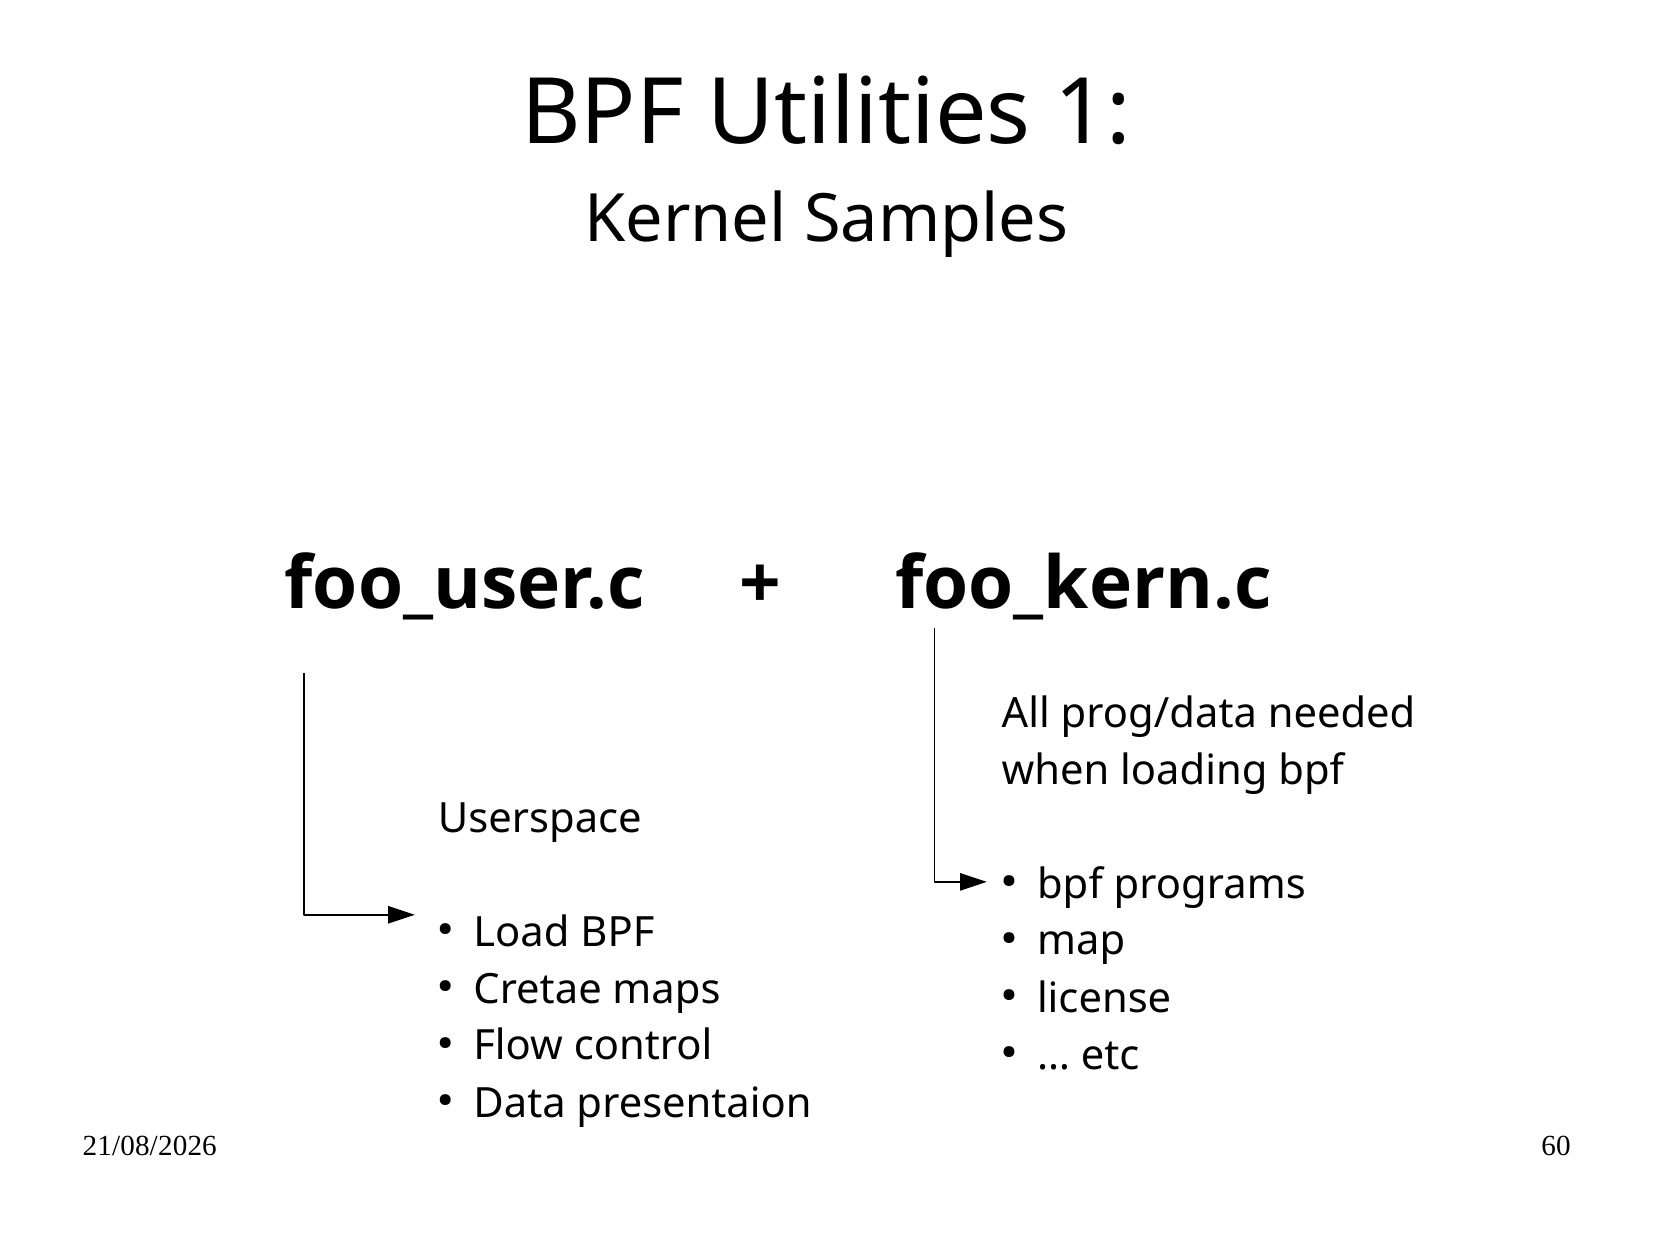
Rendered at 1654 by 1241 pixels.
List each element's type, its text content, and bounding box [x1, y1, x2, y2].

title BPF Utilities 1: Kernel Samples [82, 49, 1571, 257]
text_box foo_user.c + foo_kern.c [270, 523, 1381, 661]
text_box All prog/data needed when loading bpf bpf programs map license … etc [986, 675, 1636, 1042]
text_box Userspace Load BPF Cretae maps Flow control Data presentaion [423, 780, 841, 1097]
